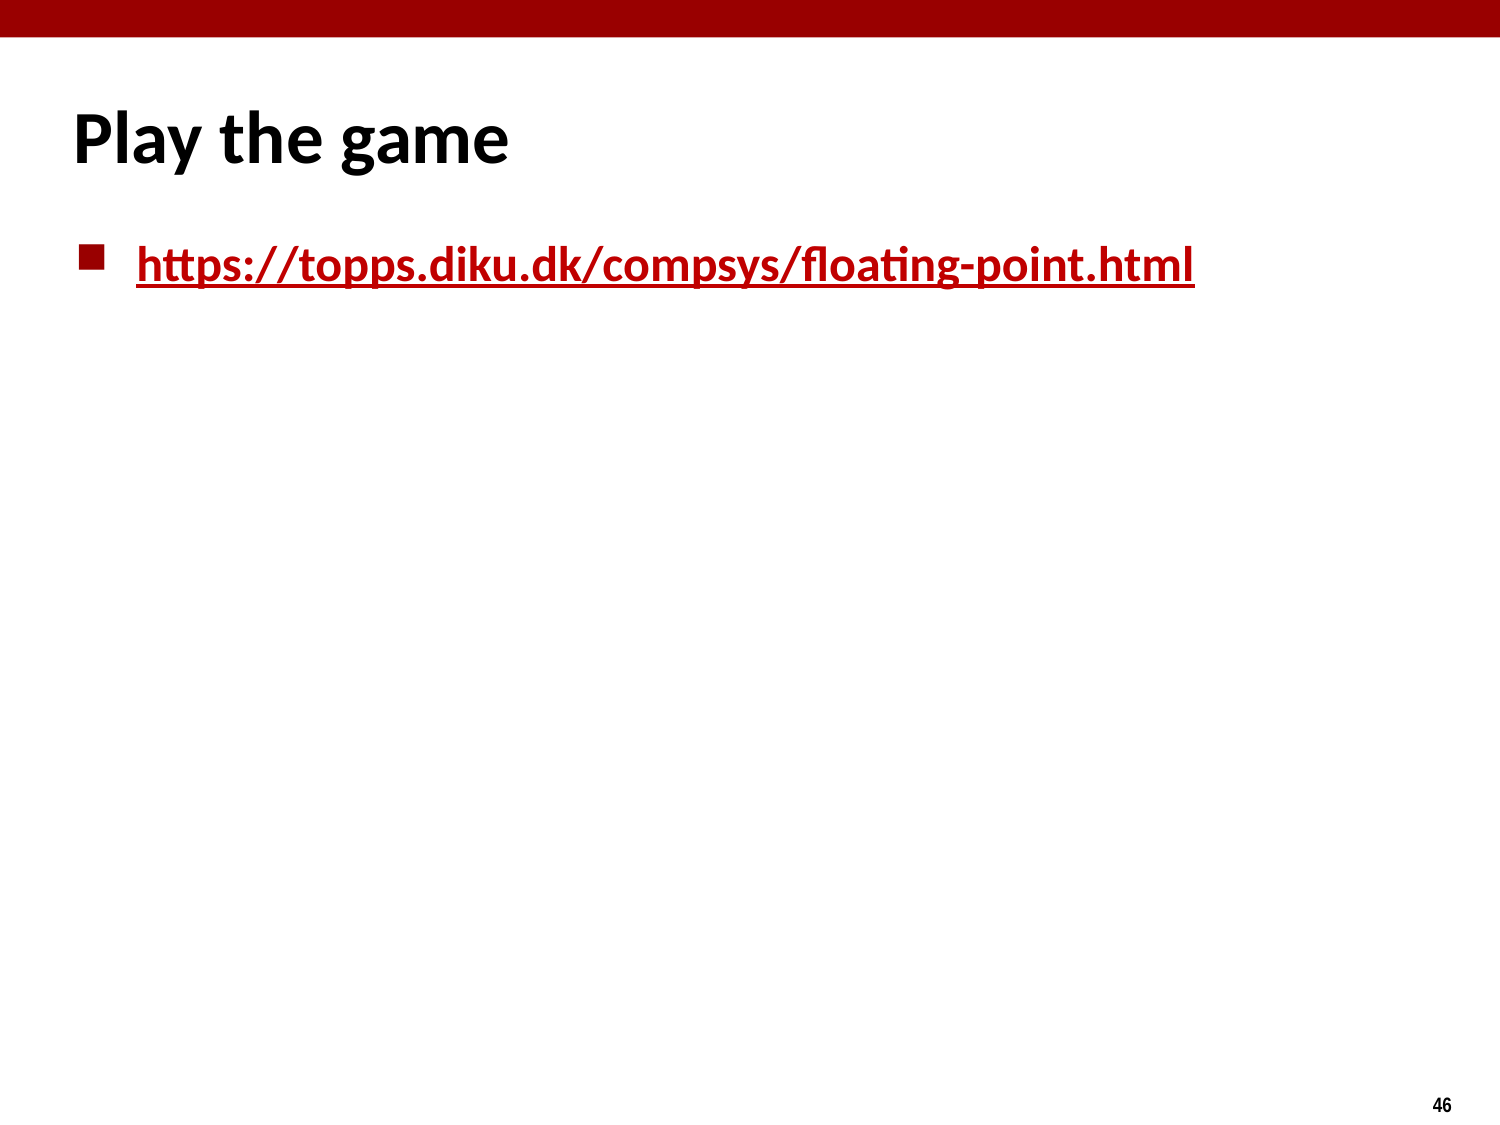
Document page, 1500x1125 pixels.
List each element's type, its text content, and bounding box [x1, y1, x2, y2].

list https://topps.diku.dk/compsys/floating-point.html [65, 223, 1361, 1040]
title Play the game [58, 71, 1304, 197]
